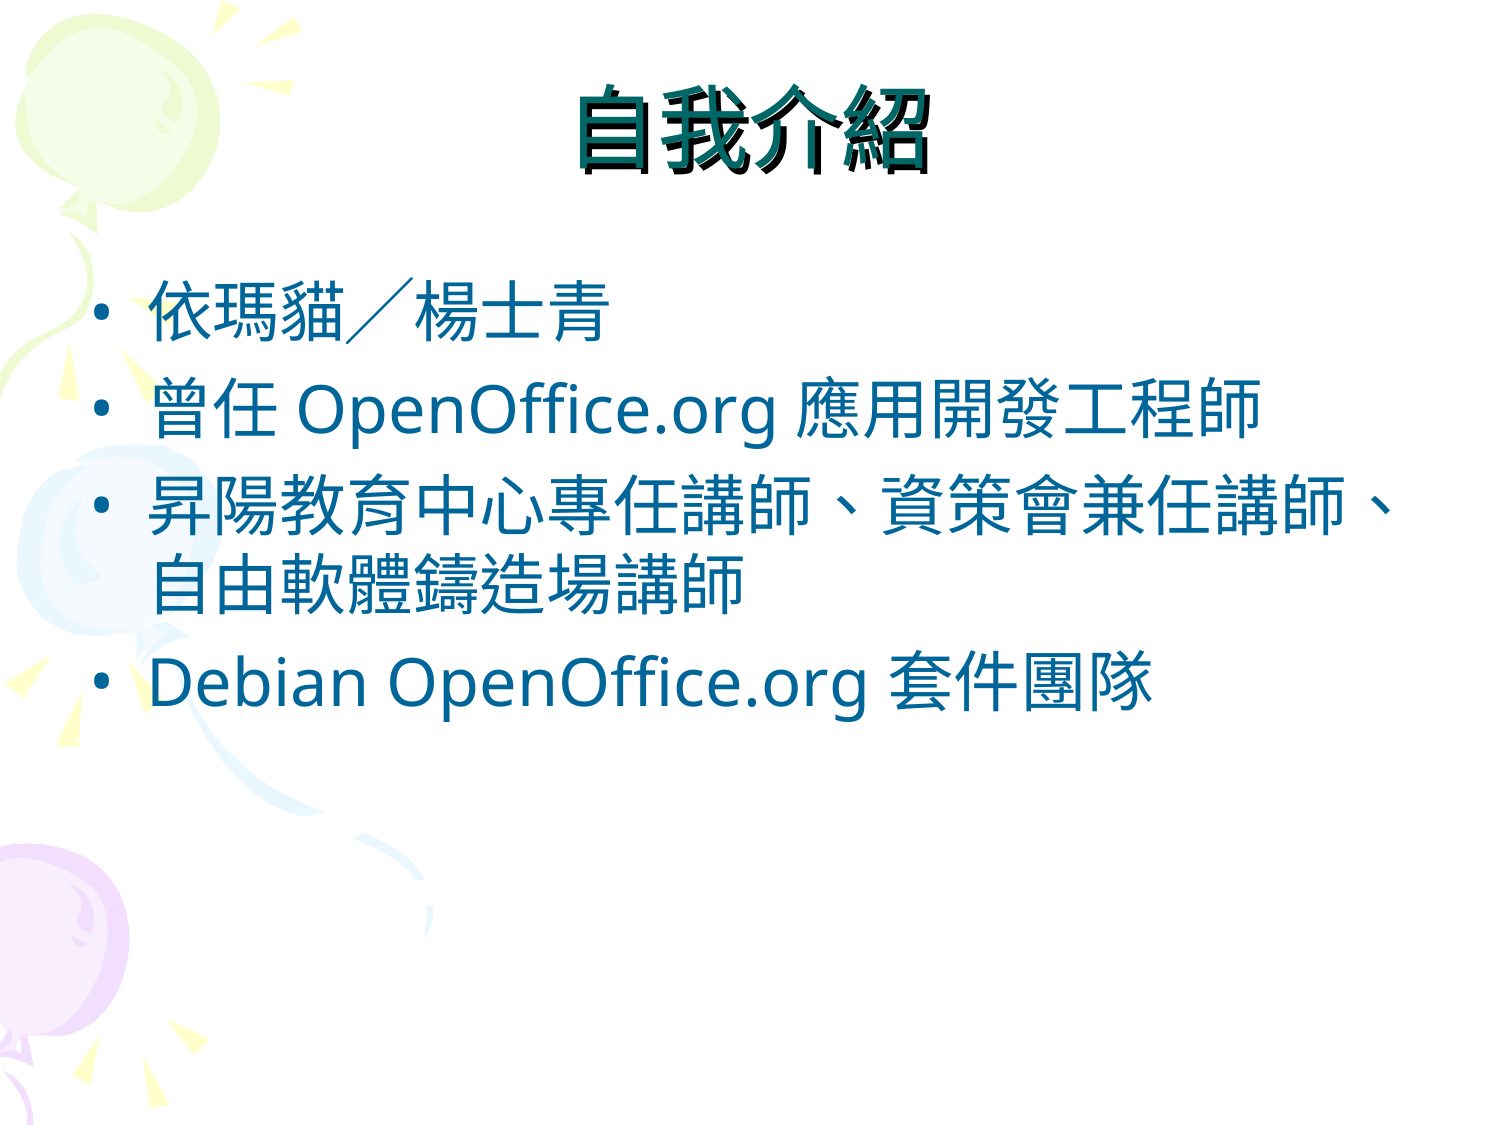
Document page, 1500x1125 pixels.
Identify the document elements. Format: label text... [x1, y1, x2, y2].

list 依瑪貓╱楊士青 曾任OpenOffice.org應用開發工程師 昇陽教育中心專任講師、資策會兼任講師、自由軟體鑄造場講師 Debian OpenOffice.org套件團隊 [75, 262, 1426, 1009]
title 自我介紹 [72, 16, 1426, 248]
